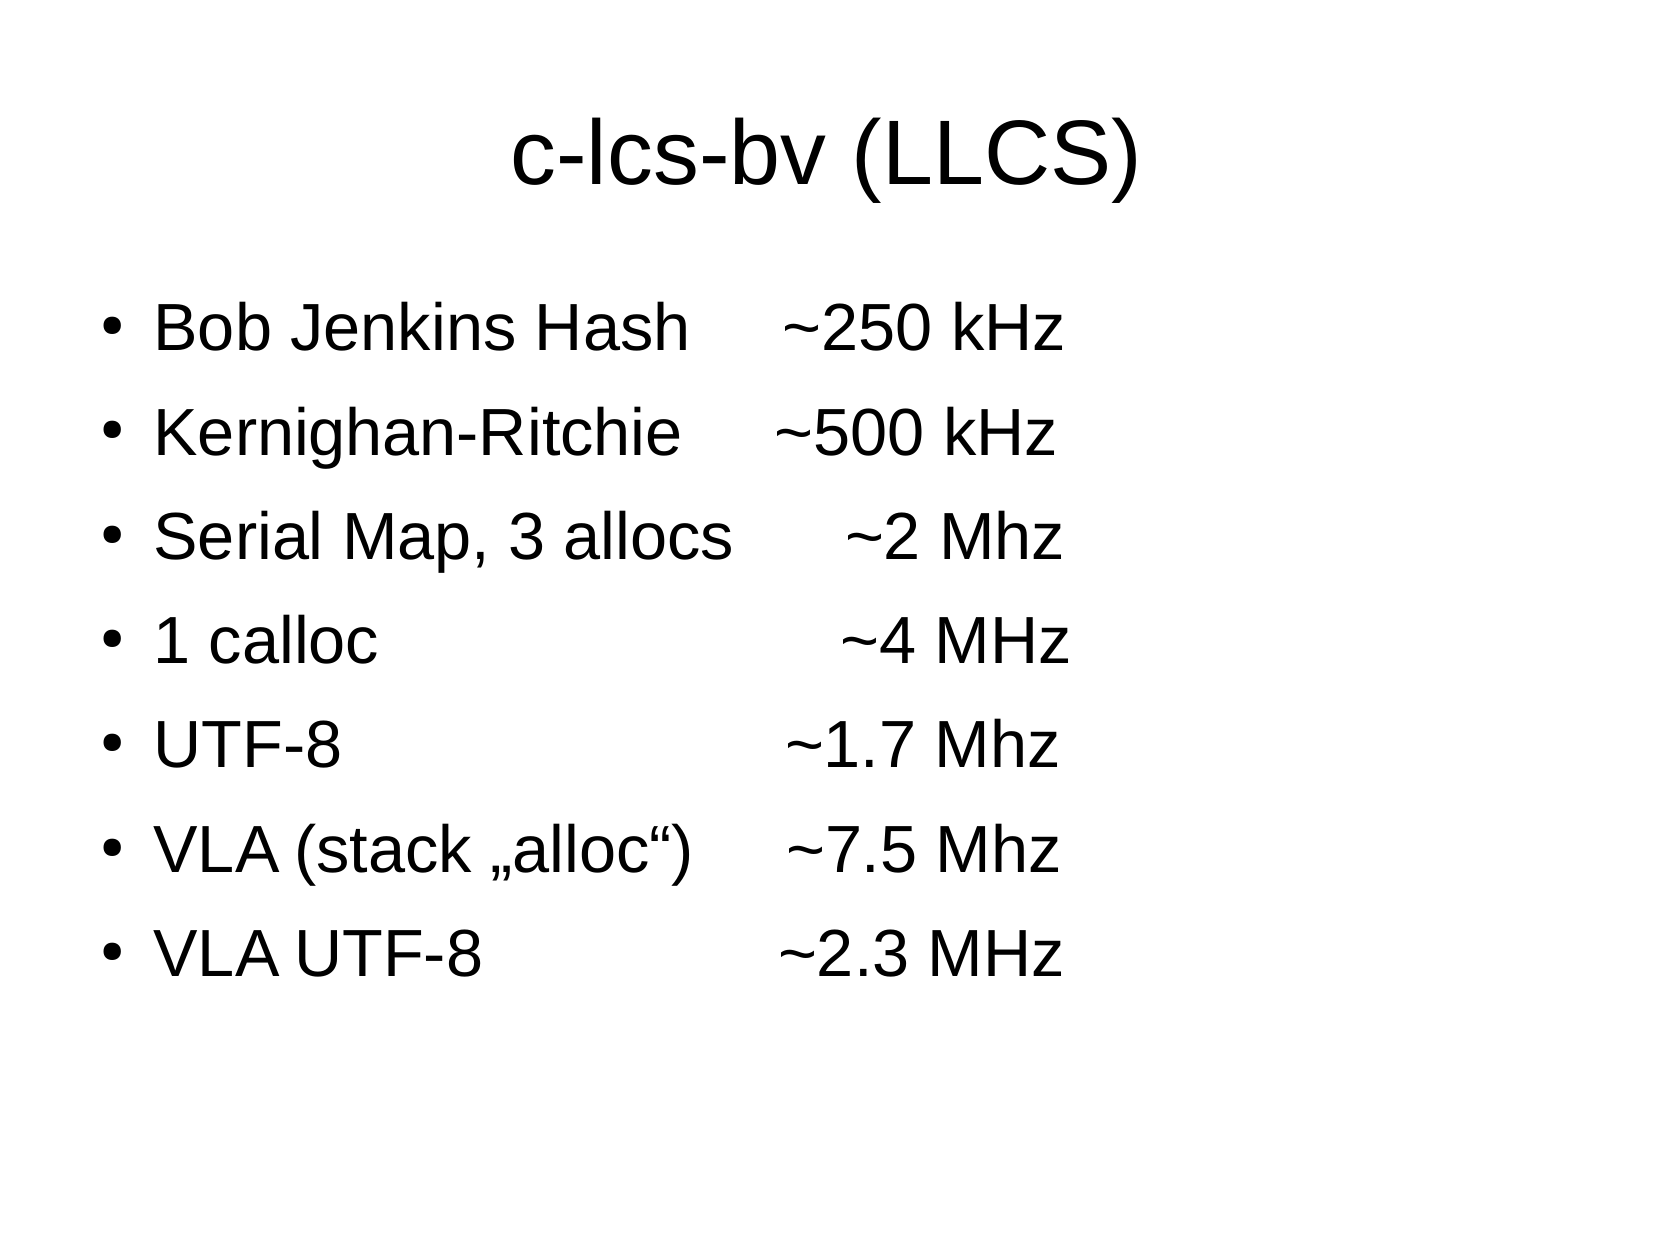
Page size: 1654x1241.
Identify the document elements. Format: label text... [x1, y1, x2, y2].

list Bob Jenkins Hash ~250 kHz Kernighan-Ritchie ~500 kHz Serial Map, 3 allocs ~2 Mhz 1 calloc ~4 MHz UTF-8 ~1.7 Mhz VLA (stack „alloc“) ~7.5 Mhz VLA UTF-8 ~2.3 MHz [82, 290, 1571, 1010]
title c-lcs-bv (LLCS) [82, 49, 1571, 257]
